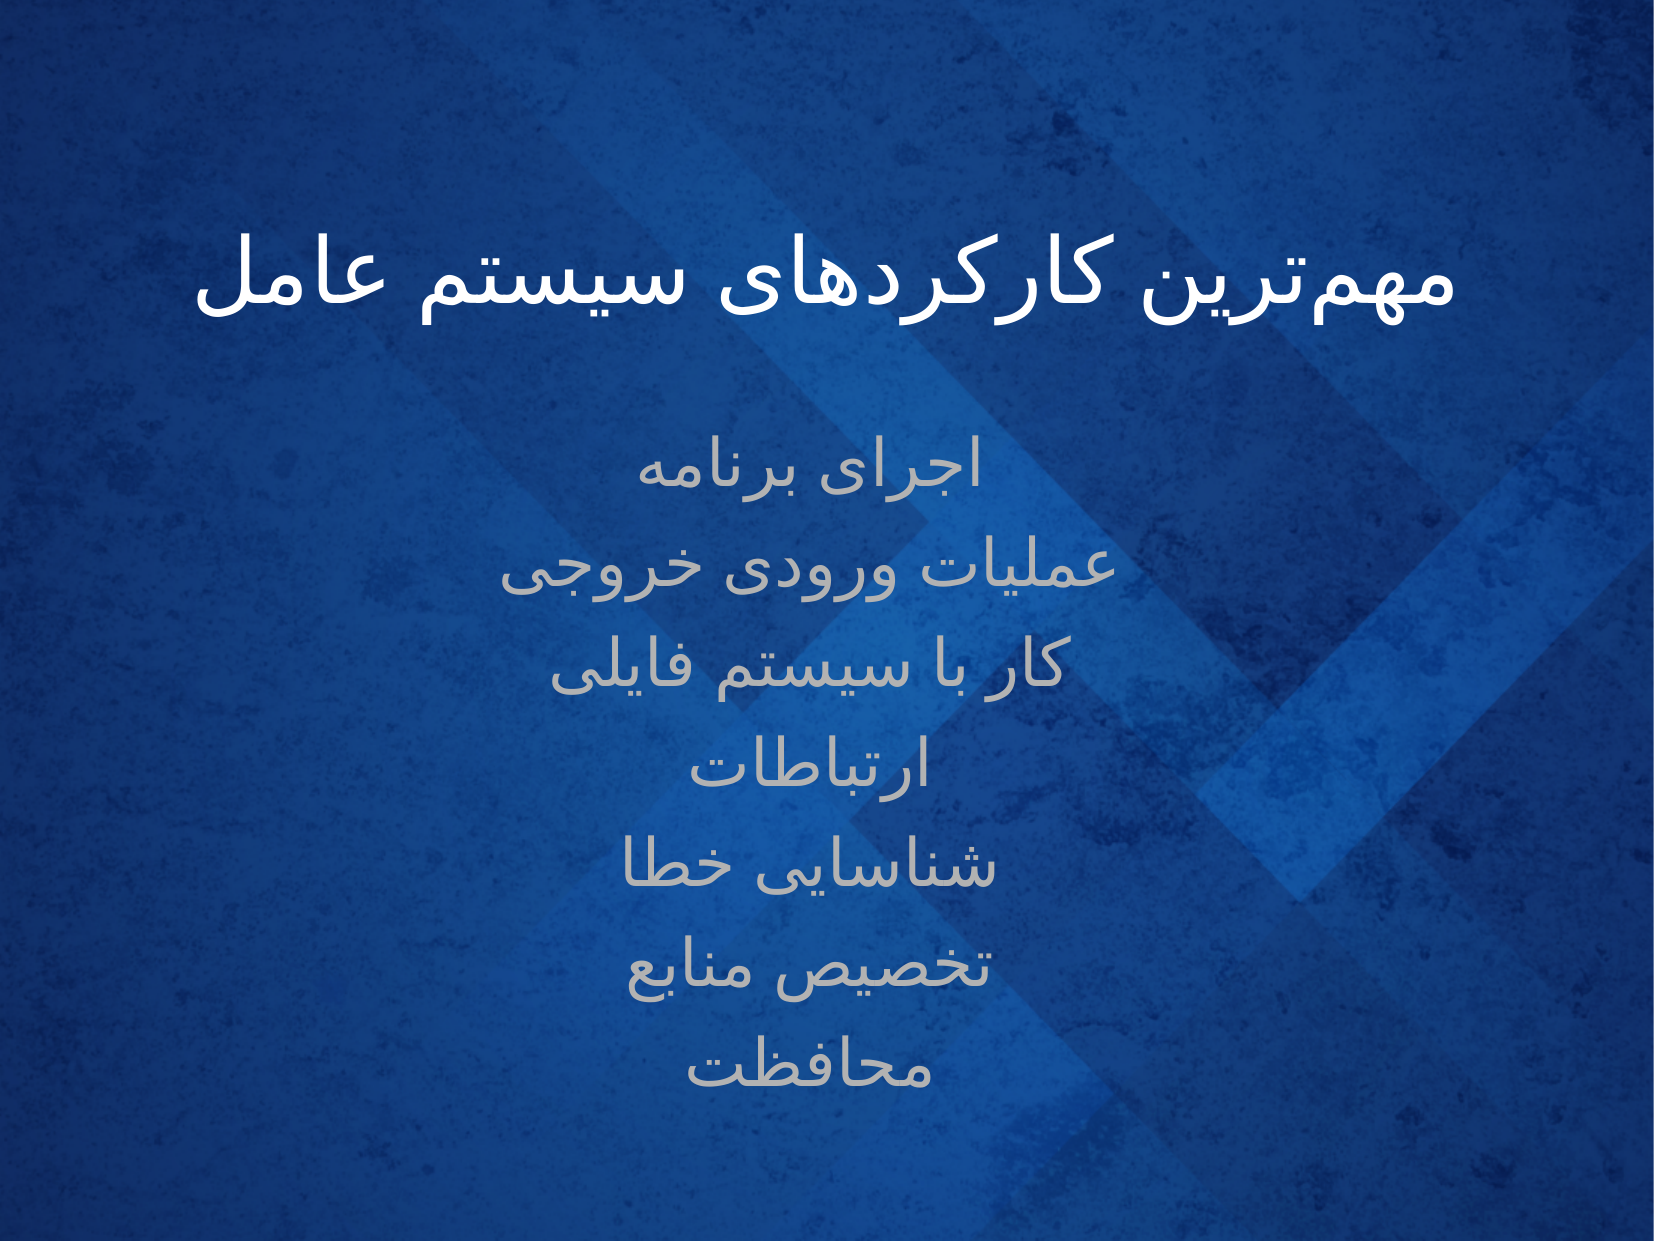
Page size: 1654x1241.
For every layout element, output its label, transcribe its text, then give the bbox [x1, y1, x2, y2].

picture [0, 0, 1654, 1241]
title مهم‌ترین کارکردهای سیستم عامل [82, 177, 1571, 385]
subtitle اجرای برنامه عملیات ورودی خروجی کار با سیستم فایلی ارتباطات شناسایی خطا تخصیص منابع محافظت [82, 413, 1538, 1157]
